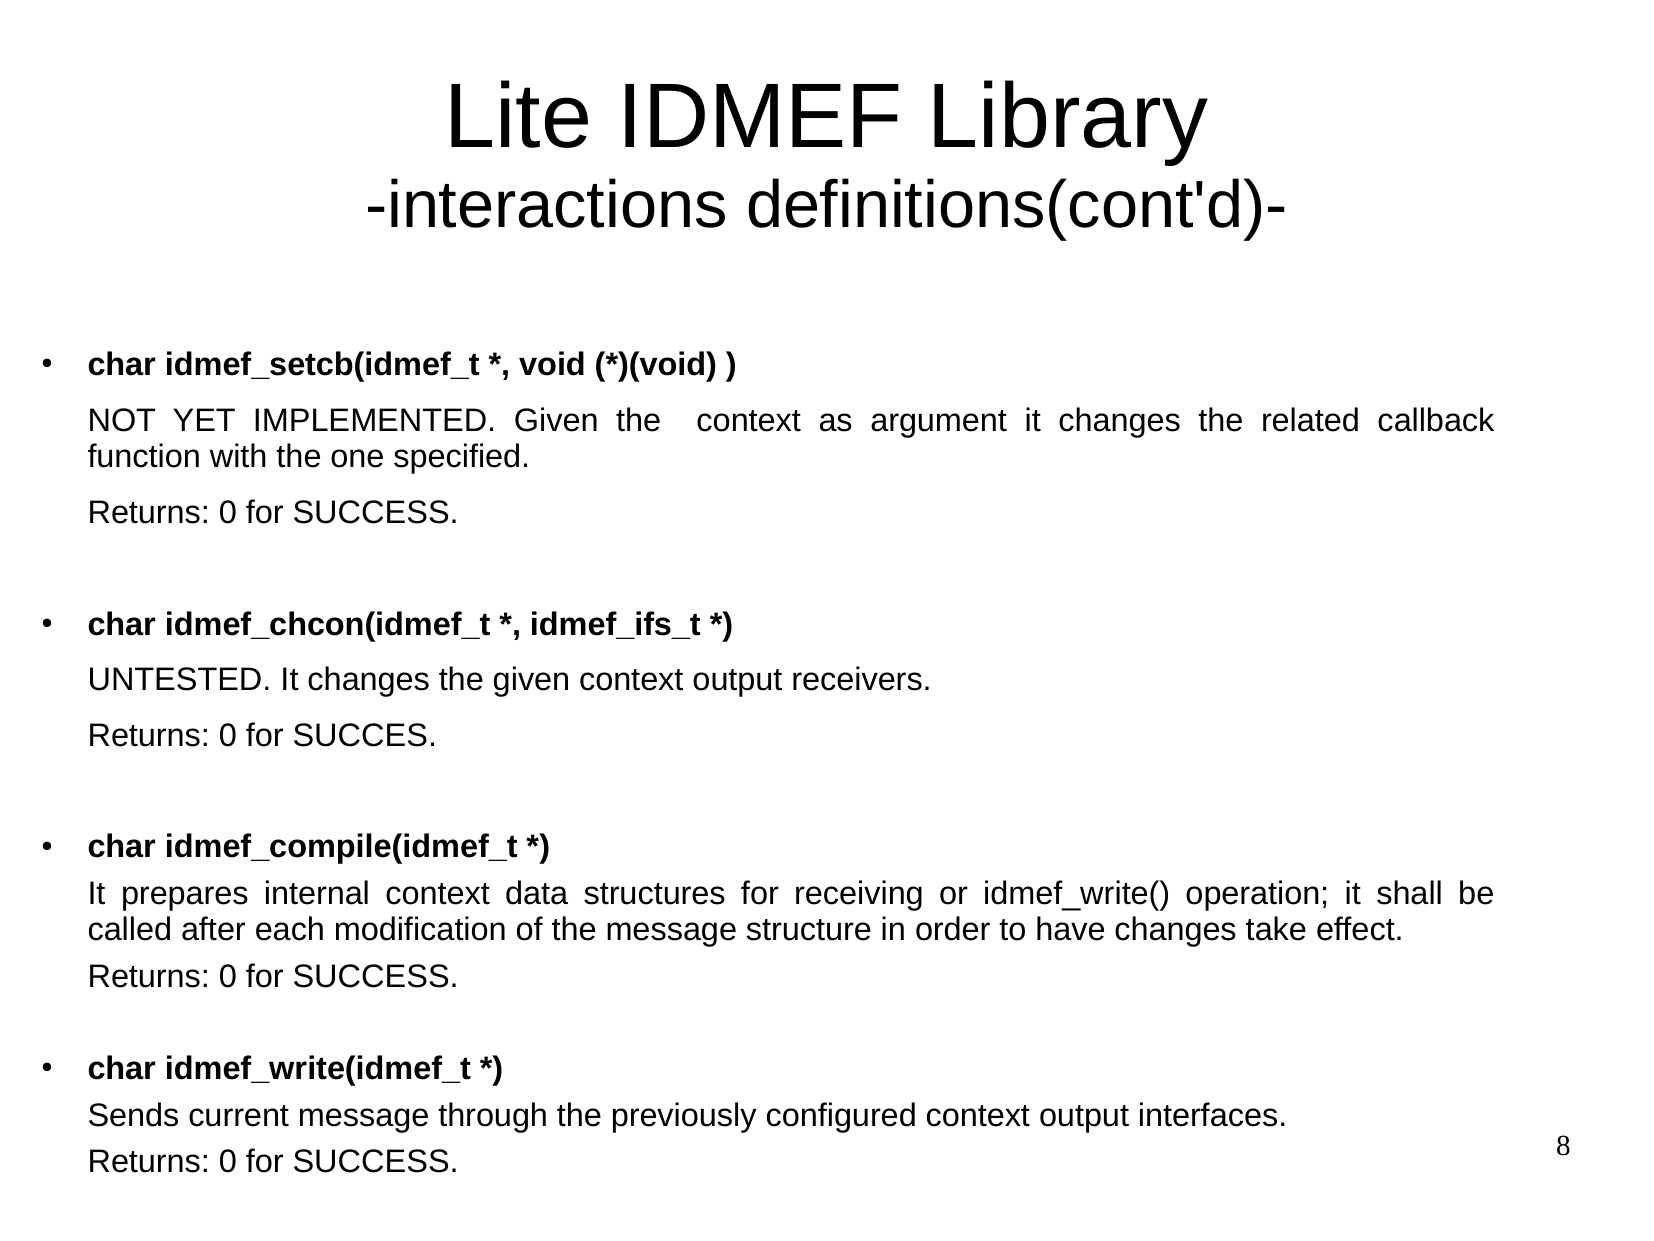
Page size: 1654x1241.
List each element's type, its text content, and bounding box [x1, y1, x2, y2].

title Lite IDMEF Library -interactions definitions(cont'd)- [82, 49, 1571, 257]
list char idmef_setcb(idmef_t *, void (*)(void) ) NOT YET IMPLEMENTED. Given the context as argument it changes the related callback function with the one specified. Returns: 0 for SUCCESS. char idmef_chcon(idmef_t *, idmef_ifs_t *) UNTESTED. It changes the given context output receivers. Returns: 0 for SUCCES. char idmef_compile(idmef_t *) It prepares internal context data structures for receiving or idmef_write() operation; it shall be called after each modification of the message structure in order to have changes take effect. Returns: 0 for SUCCESS. char idmef_write(idmef_t *) Sends current message through the previously configured context output interfaces. Returns: 0 for SUCCESS. [41, 290, 1497, 1186]
